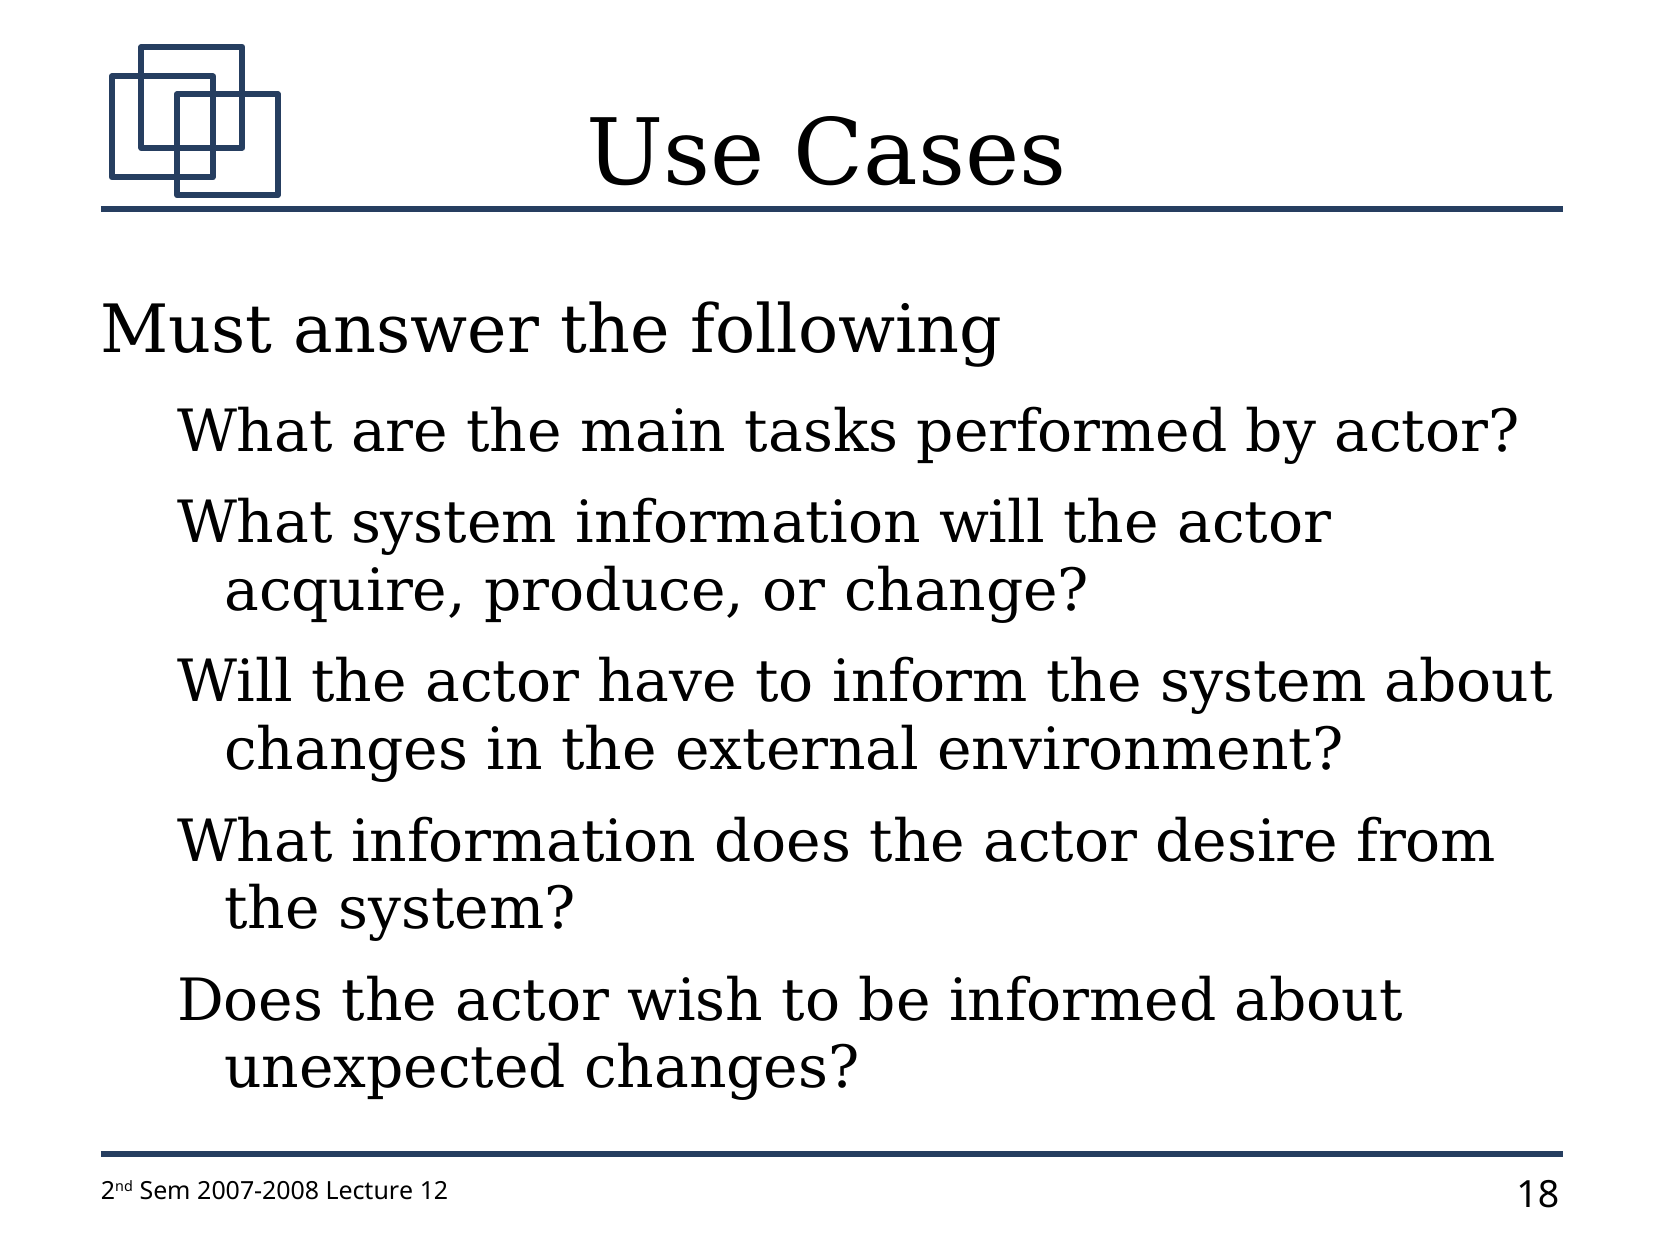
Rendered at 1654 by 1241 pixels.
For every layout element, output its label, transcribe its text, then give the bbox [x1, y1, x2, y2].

title Use Cases [82, 49, 1571, 257]
list Must answer the following What are the main tasks performed by actor? What system information will the actor acquire, produce, or change? Will the actor have to inform the system about changes in the external environment? What information does the actor desire from the system? Does the actor wish to be informed about unexpected changes? [82, 290, 1571, 1109]
